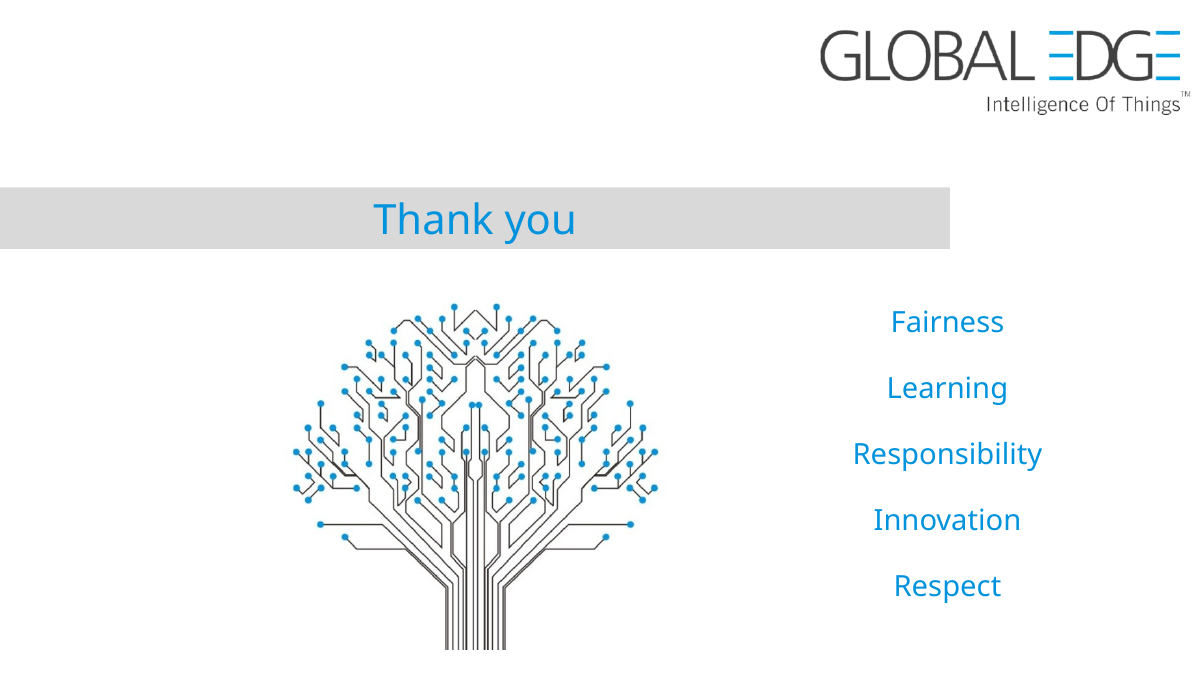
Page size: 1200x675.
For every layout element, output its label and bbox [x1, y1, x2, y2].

picture [283, 279, 667, 650]
picture [810, 19, 1200, 125]
